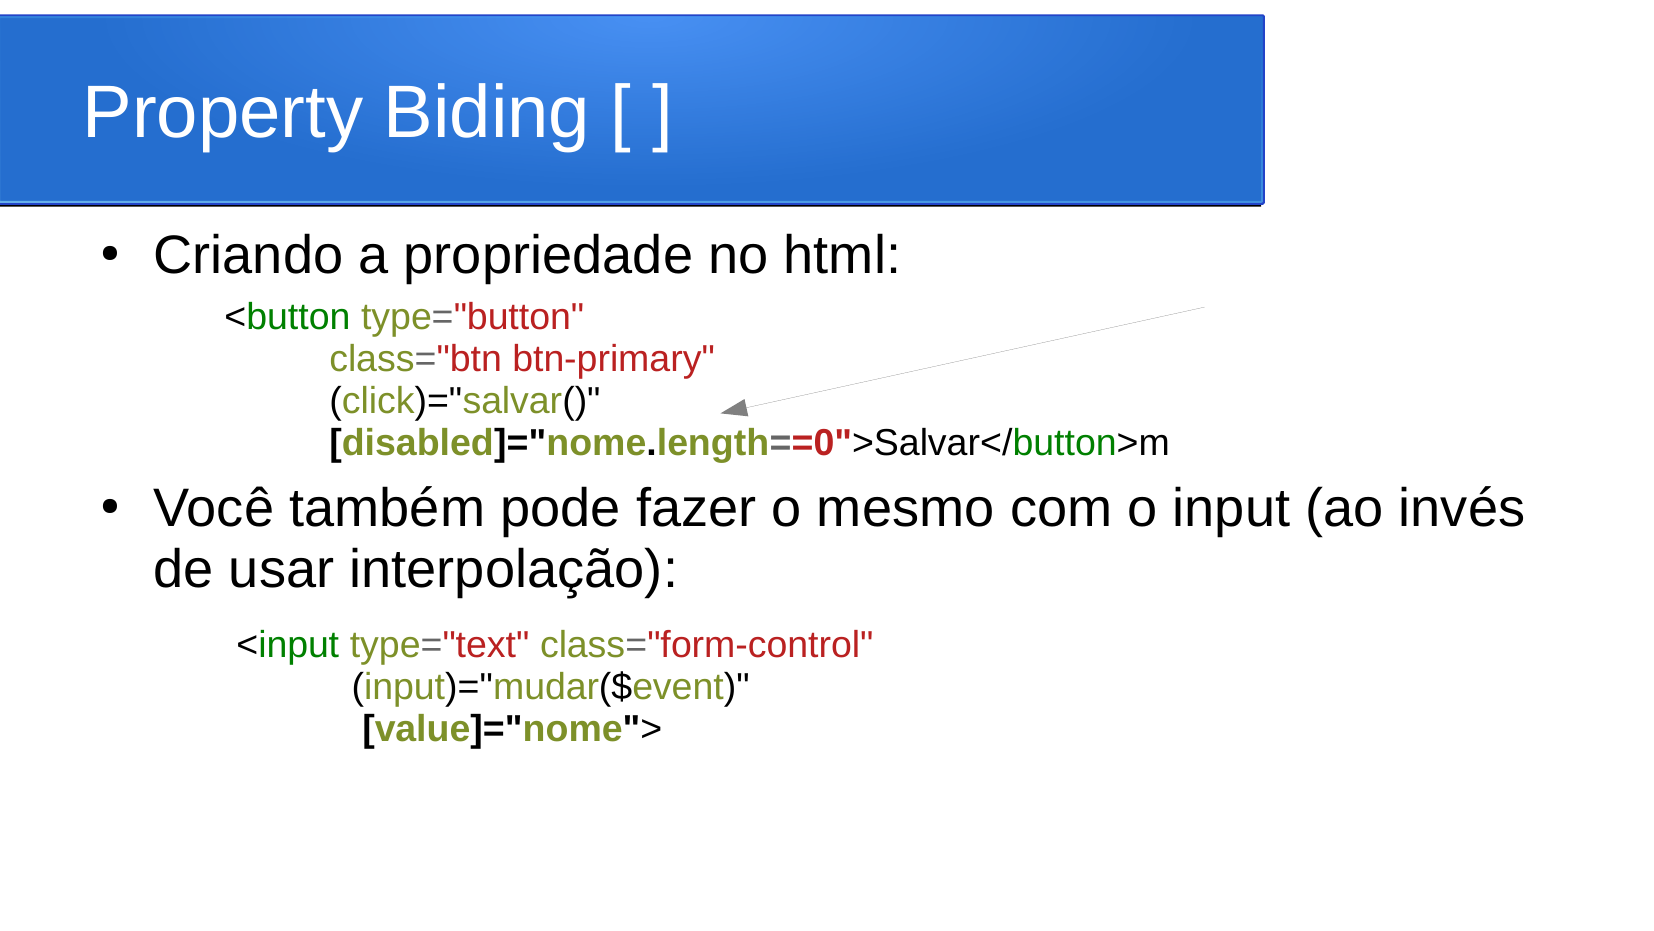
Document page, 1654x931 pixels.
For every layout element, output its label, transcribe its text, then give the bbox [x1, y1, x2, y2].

title Property Biding [ ] [82, 35, 1235, 189]
list Criando a propriedade no html: Você também pode fazer o mesmo com o input (ao invés de usar interpolação): [82, 224, 1571, 764]
text_box <button type="button" class="btn btn-primary" (click)="salvar()" [disabled]="nome.length==0">Salvar</button>m [224, 295, 1264, 464]
text_box <input type="text" class="form-control" (input)="mudar($event)" [value]="nome"> [236, 623, 1252, 751]
